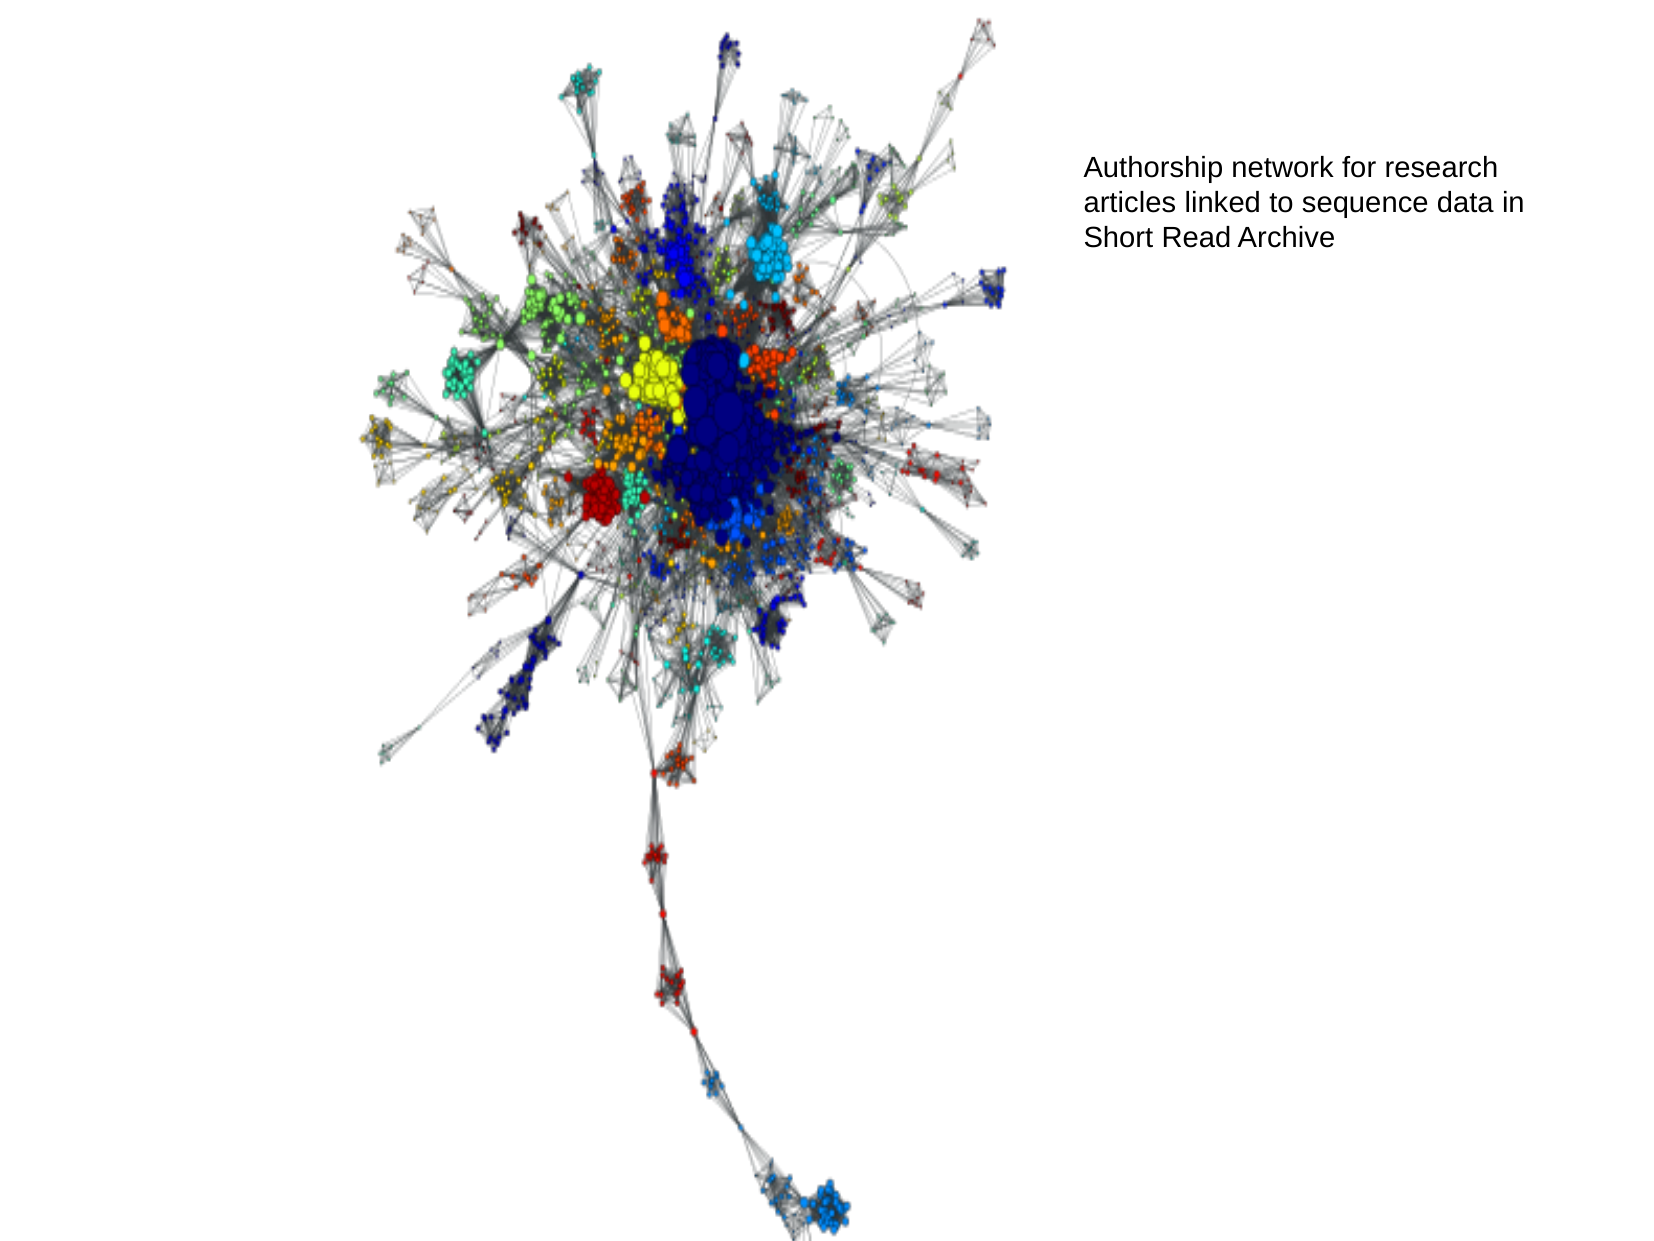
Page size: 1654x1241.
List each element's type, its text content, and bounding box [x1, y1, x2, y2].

text_box Authorship network for research articles linked to sequence data in Short Read Archive [1068, 133, 1550, 500]
picture [56, 0, 1312, 1241]
